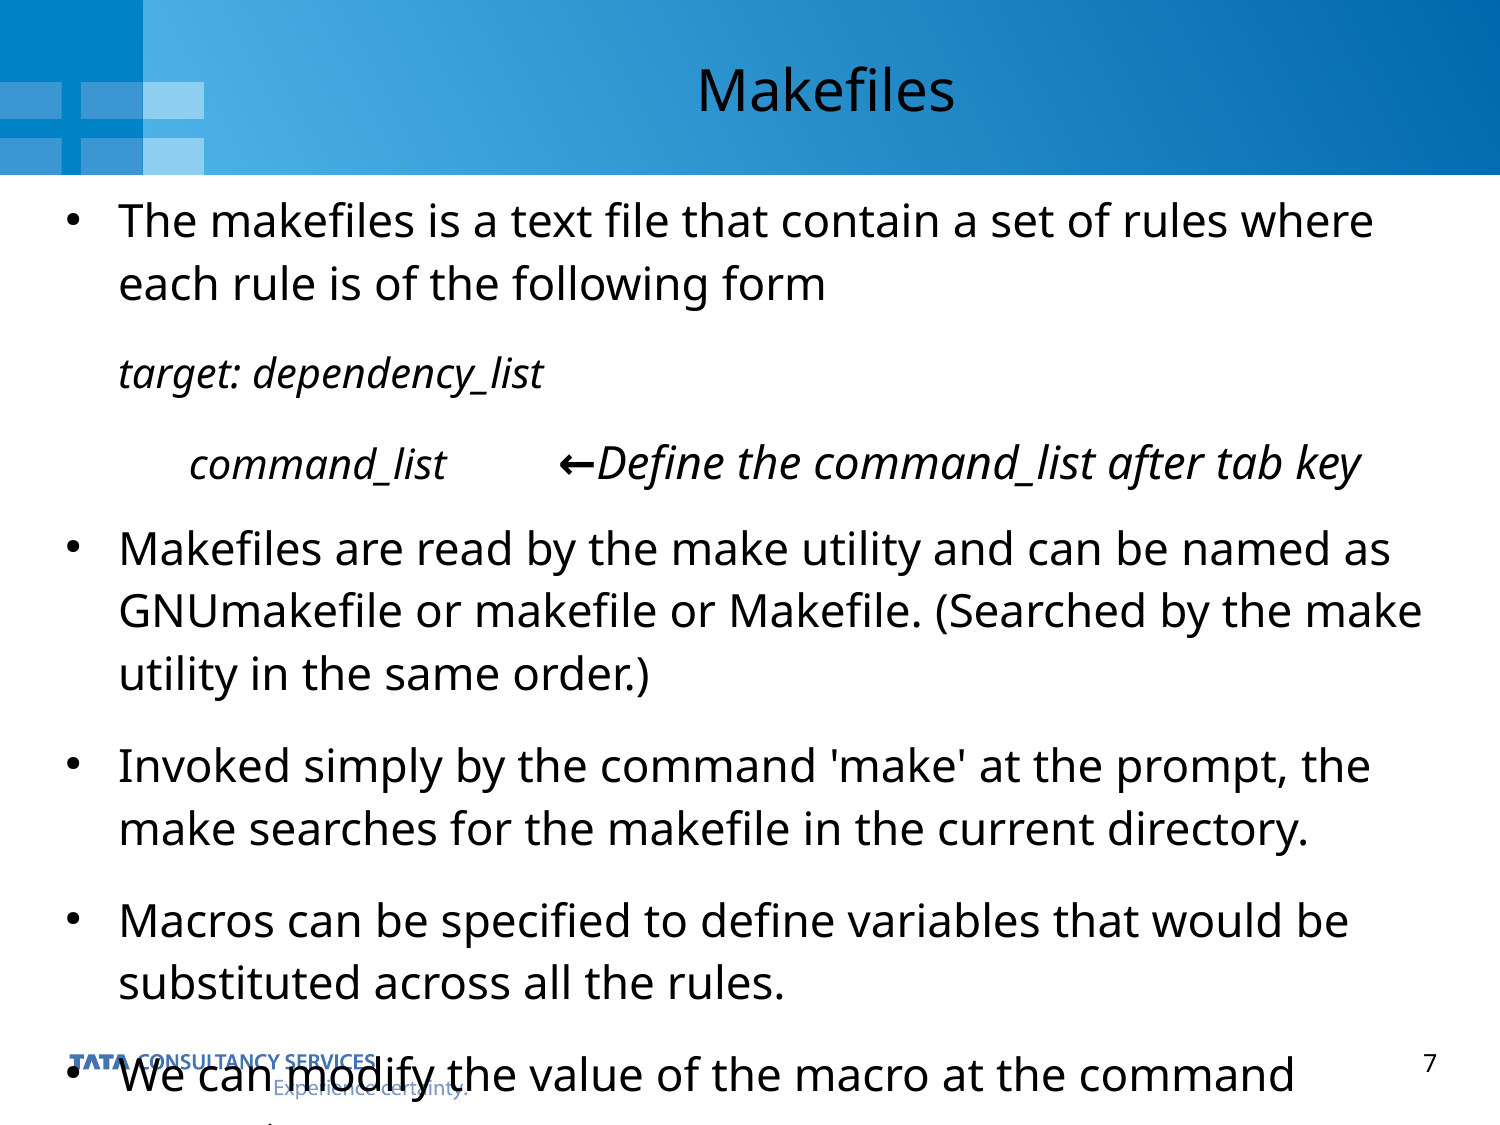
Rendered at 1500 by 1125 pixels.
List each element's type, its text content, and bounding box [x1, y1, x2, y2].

title Makefiles [226, 34, 1427, 143]
list The makefiles is a text file that contain a set of rules where each rule is of the following form target: dependency_list command_list ←Define the command_list after tab key Makefiles are read by the make utility and can be named as GNUmakefile or makefile or Makefile. (Searched by the make utility in the same order.) Invoked simply by the command 'make' at the prompt, the make searches for the makefile in the current directory. Macros can be specified to define variables that would be substituted across all the rules. We can modify the value of the macro at the command prompt. [47, 188, 1465, 1016]
